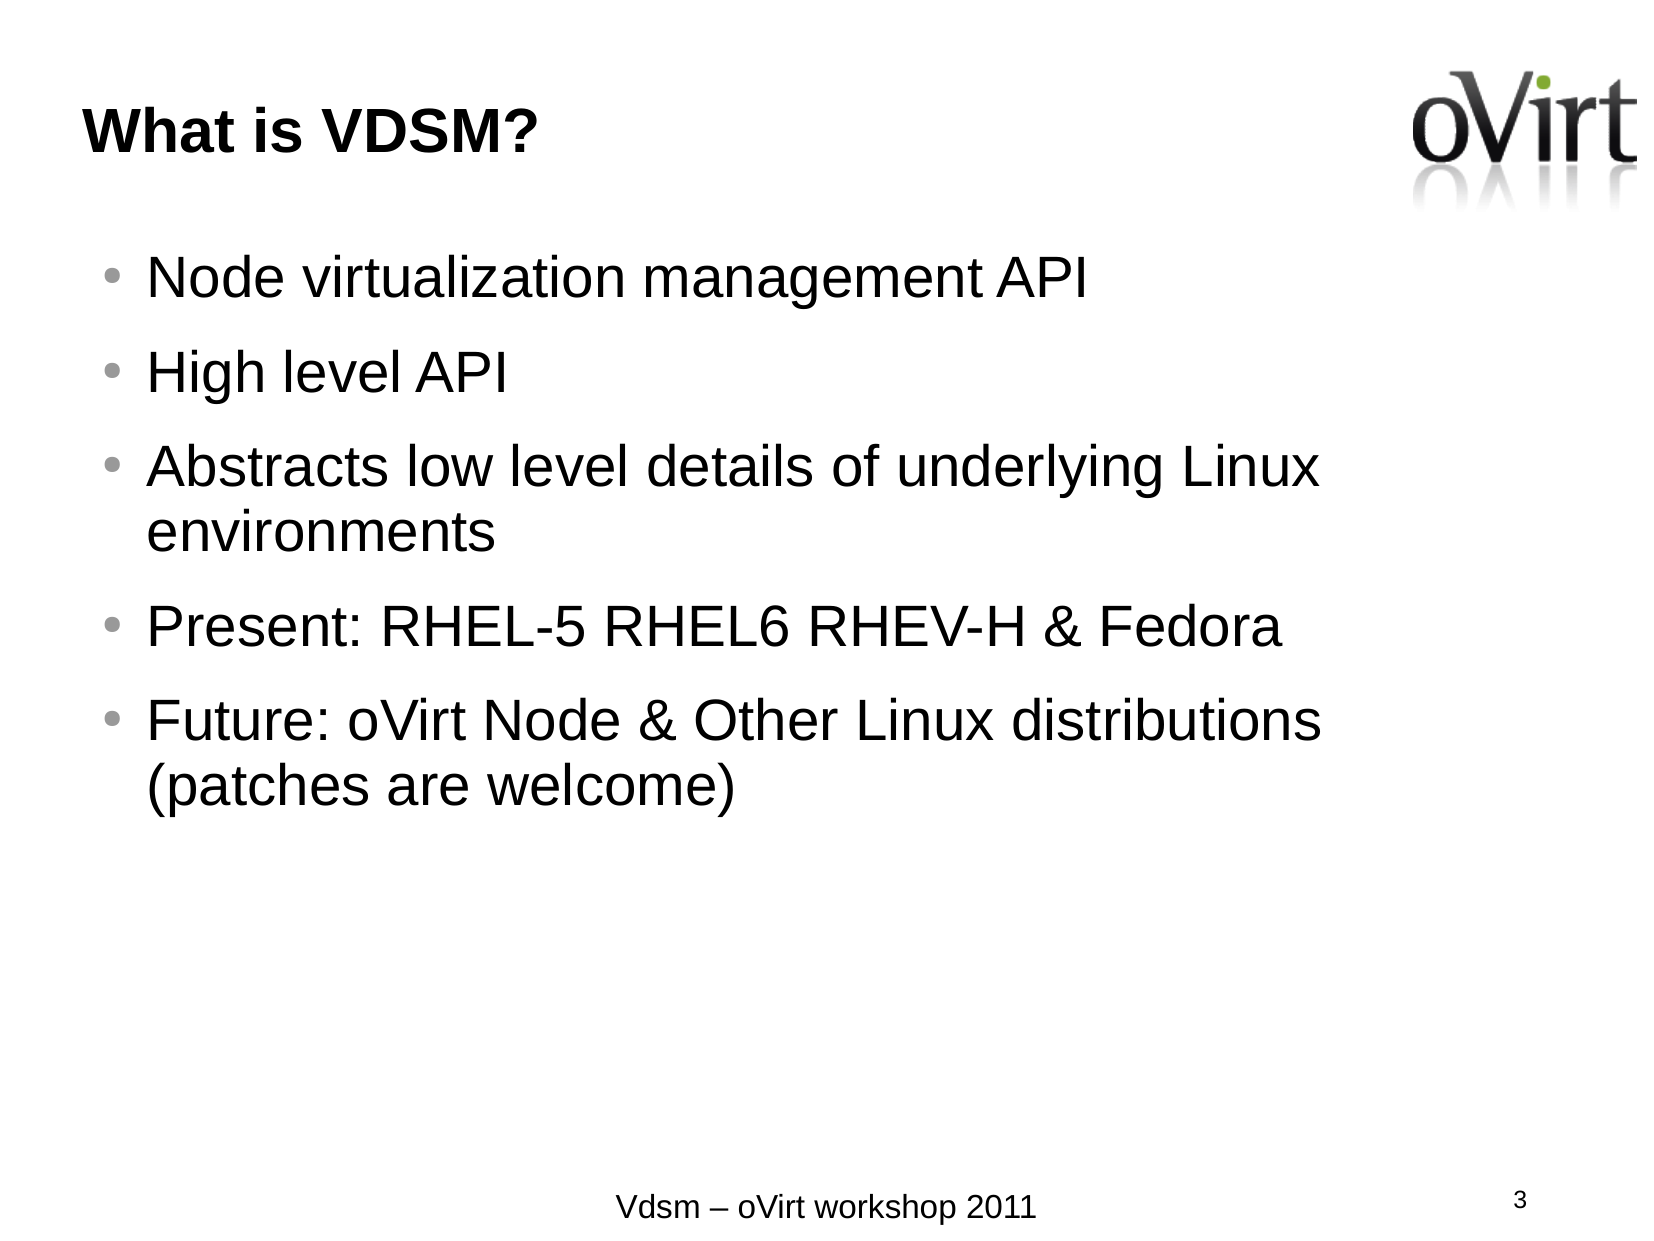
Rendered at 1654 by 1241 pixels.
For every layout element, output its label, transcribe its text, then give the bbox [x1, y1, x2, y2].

title What is VDSM? [82, 37, 1303, 226]
picture [1413, 63, 1637, 212]
list Node virtualization management API High level API Abstracts low level details of underlying Linux environments Present: RHEL-5 RHEL6 RHEV-H & Fedora Future: oVirt Node & Other Linux distributions (patches are welcome) [86, 244, 1576, 1039]
